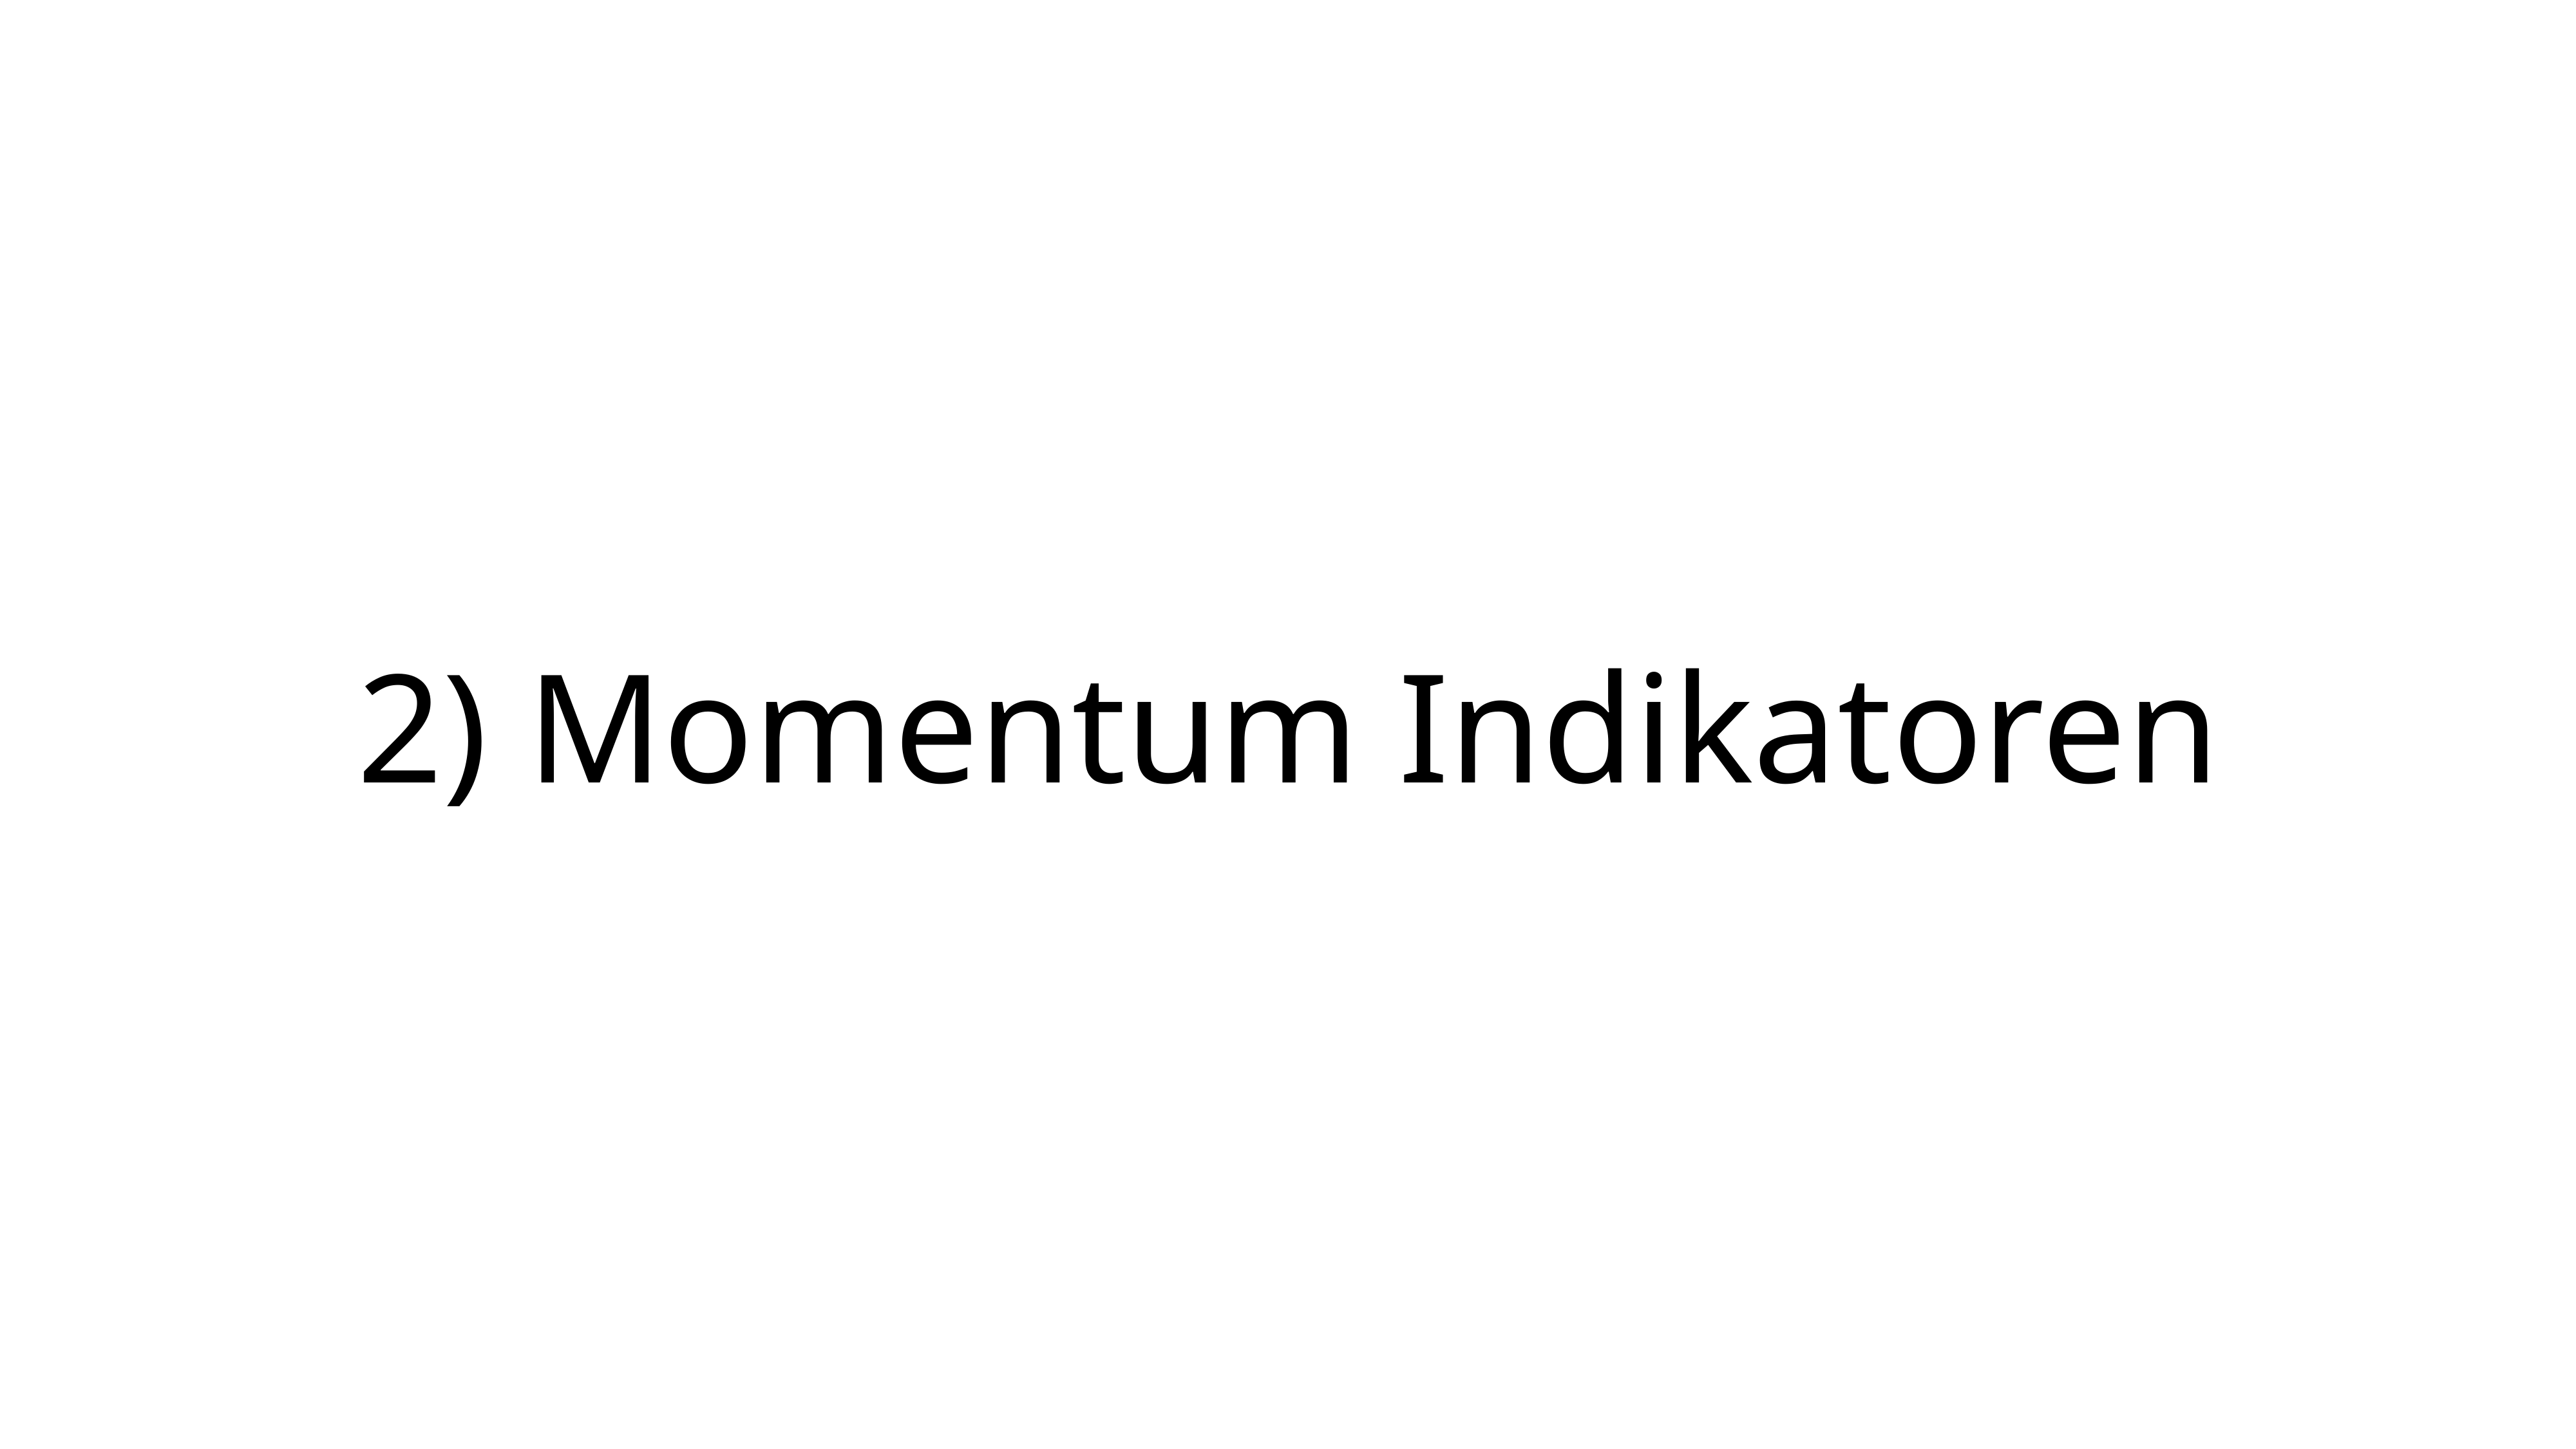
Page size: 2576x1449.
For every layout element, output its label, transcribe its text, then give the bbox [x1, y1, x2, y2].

text_box 2) Momentum Indikatoren [252, 478, 2325, 971]
